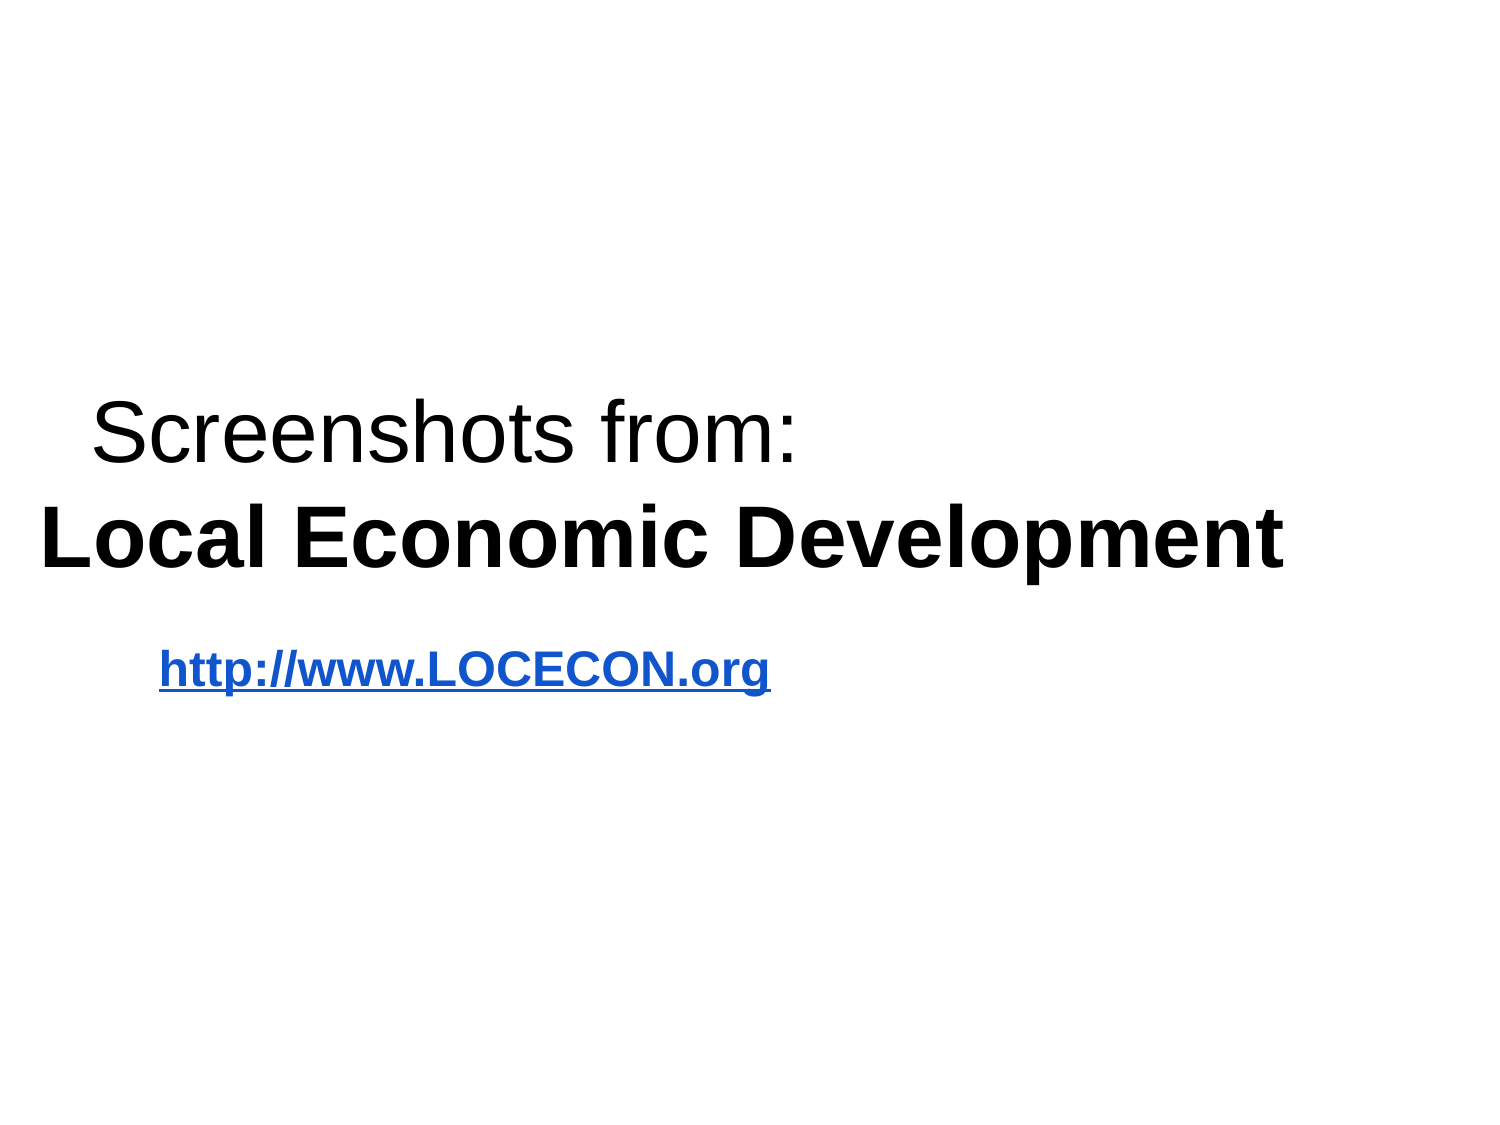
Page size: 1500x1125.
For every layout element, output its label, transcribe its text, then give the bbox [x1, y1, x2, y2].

subtitle http://www.LOCECON.org [112, 621, 1388, 793]
title Screenshots from: Local Economic Development [24, 346, 1477, 600]
